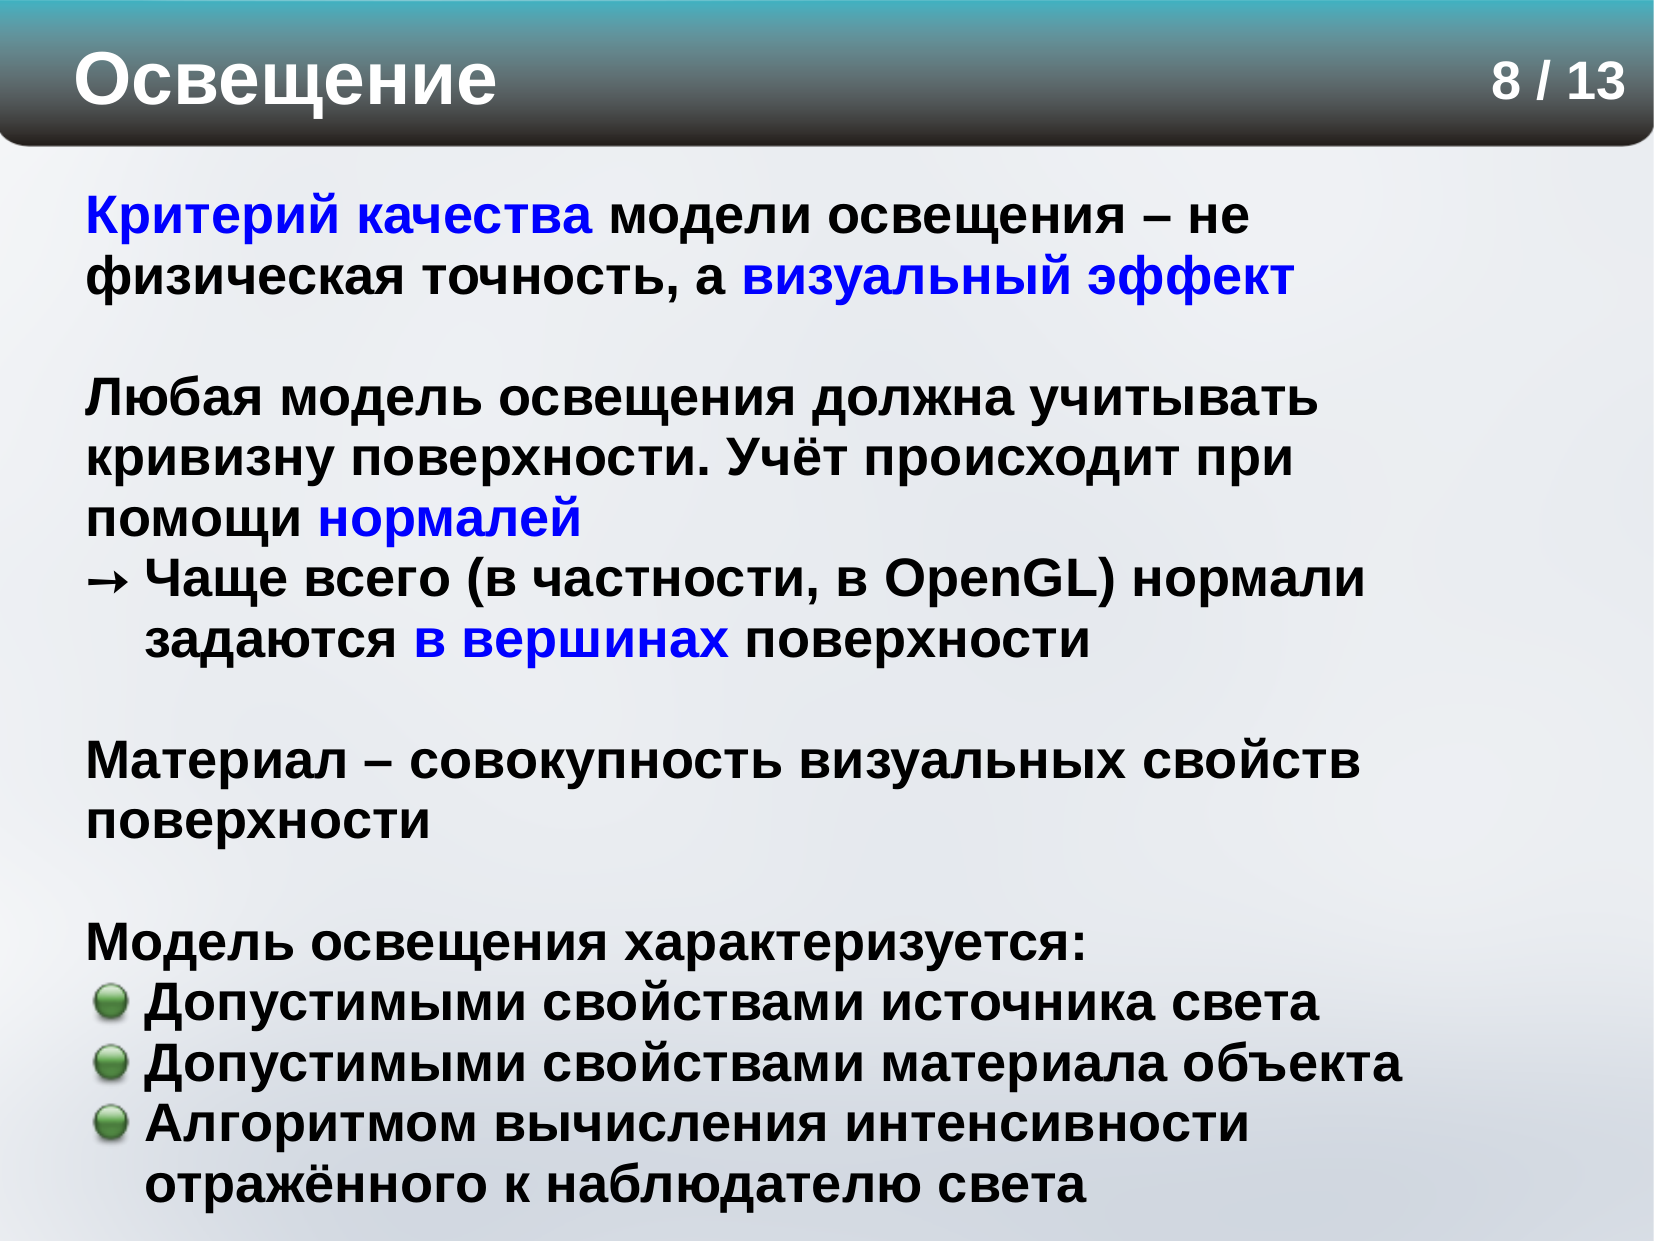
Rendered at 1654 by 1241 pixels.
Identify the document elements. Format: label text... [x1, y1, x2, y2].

text_box <номер> / 13 [1476, 42, 1654, 179]
picture [0, 0, 1654, 1241]
text_box Освещение [59, 29, 916, 129]
text_box Критерий качества модели освещения – не физическая точность, а визуальный эффект Любая модель освещения должна учитывать кривизну поверхности. Учёт происходит при помощи нормалей Чаще всего (в частности, в OpenGL) нормали задаются в вершинах поверхности Материал – совокупность визуальных свойств поверхности Модель освещения характеризуется: Допустимыми свойствами источника света Допустимыми свойствами материала объекта Алгоритмом вычисления интенсивности отражённого к наблюдателю света [70, 177, 1506, 1222]
